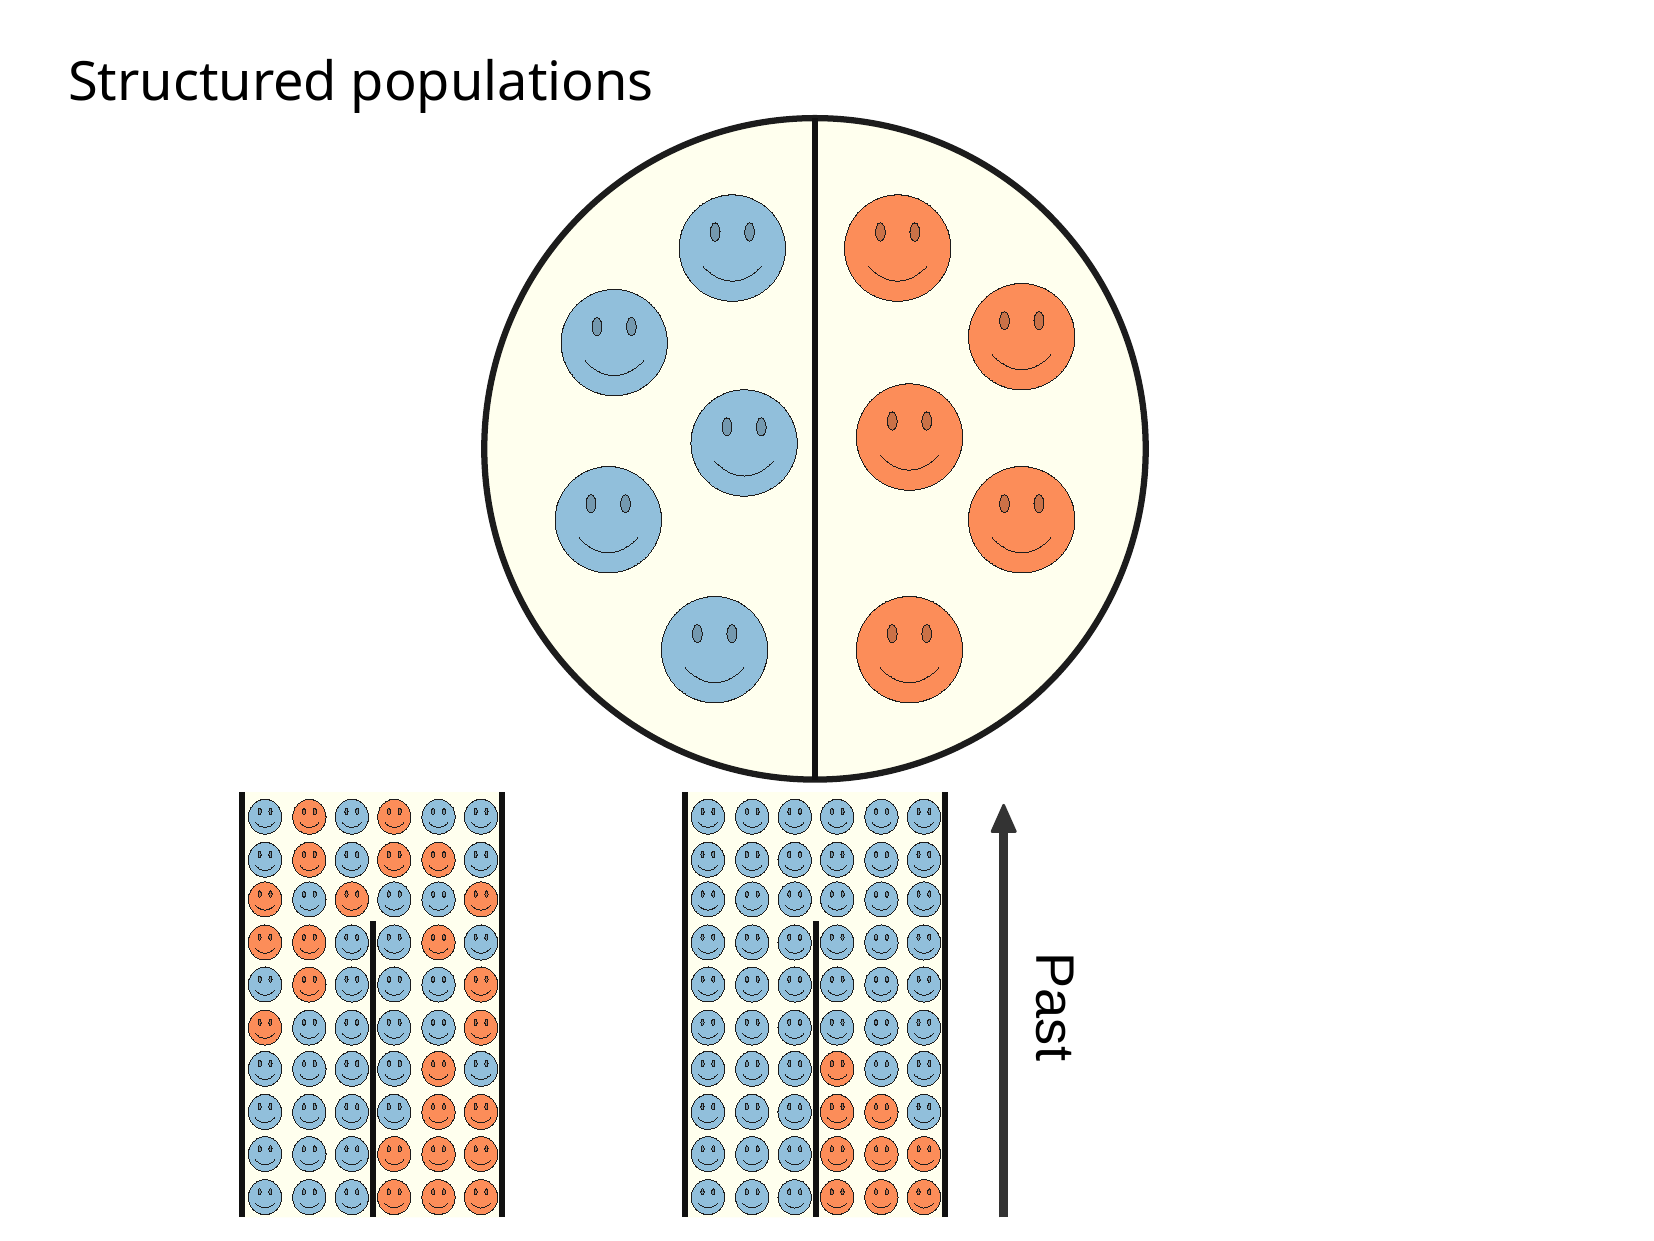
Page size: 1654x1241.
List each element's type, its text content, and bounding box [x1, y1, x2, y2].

text_box Past [1017, 937, 1093, 1077]
text_box [241, 792, 502, 1218]
text_box [684, 792, 945, 1218]
text_box [484, 118, 812, 780]
text_box Structured populations [53, 35, 621, 109]
text_box [818, 118, 1146, 780]
